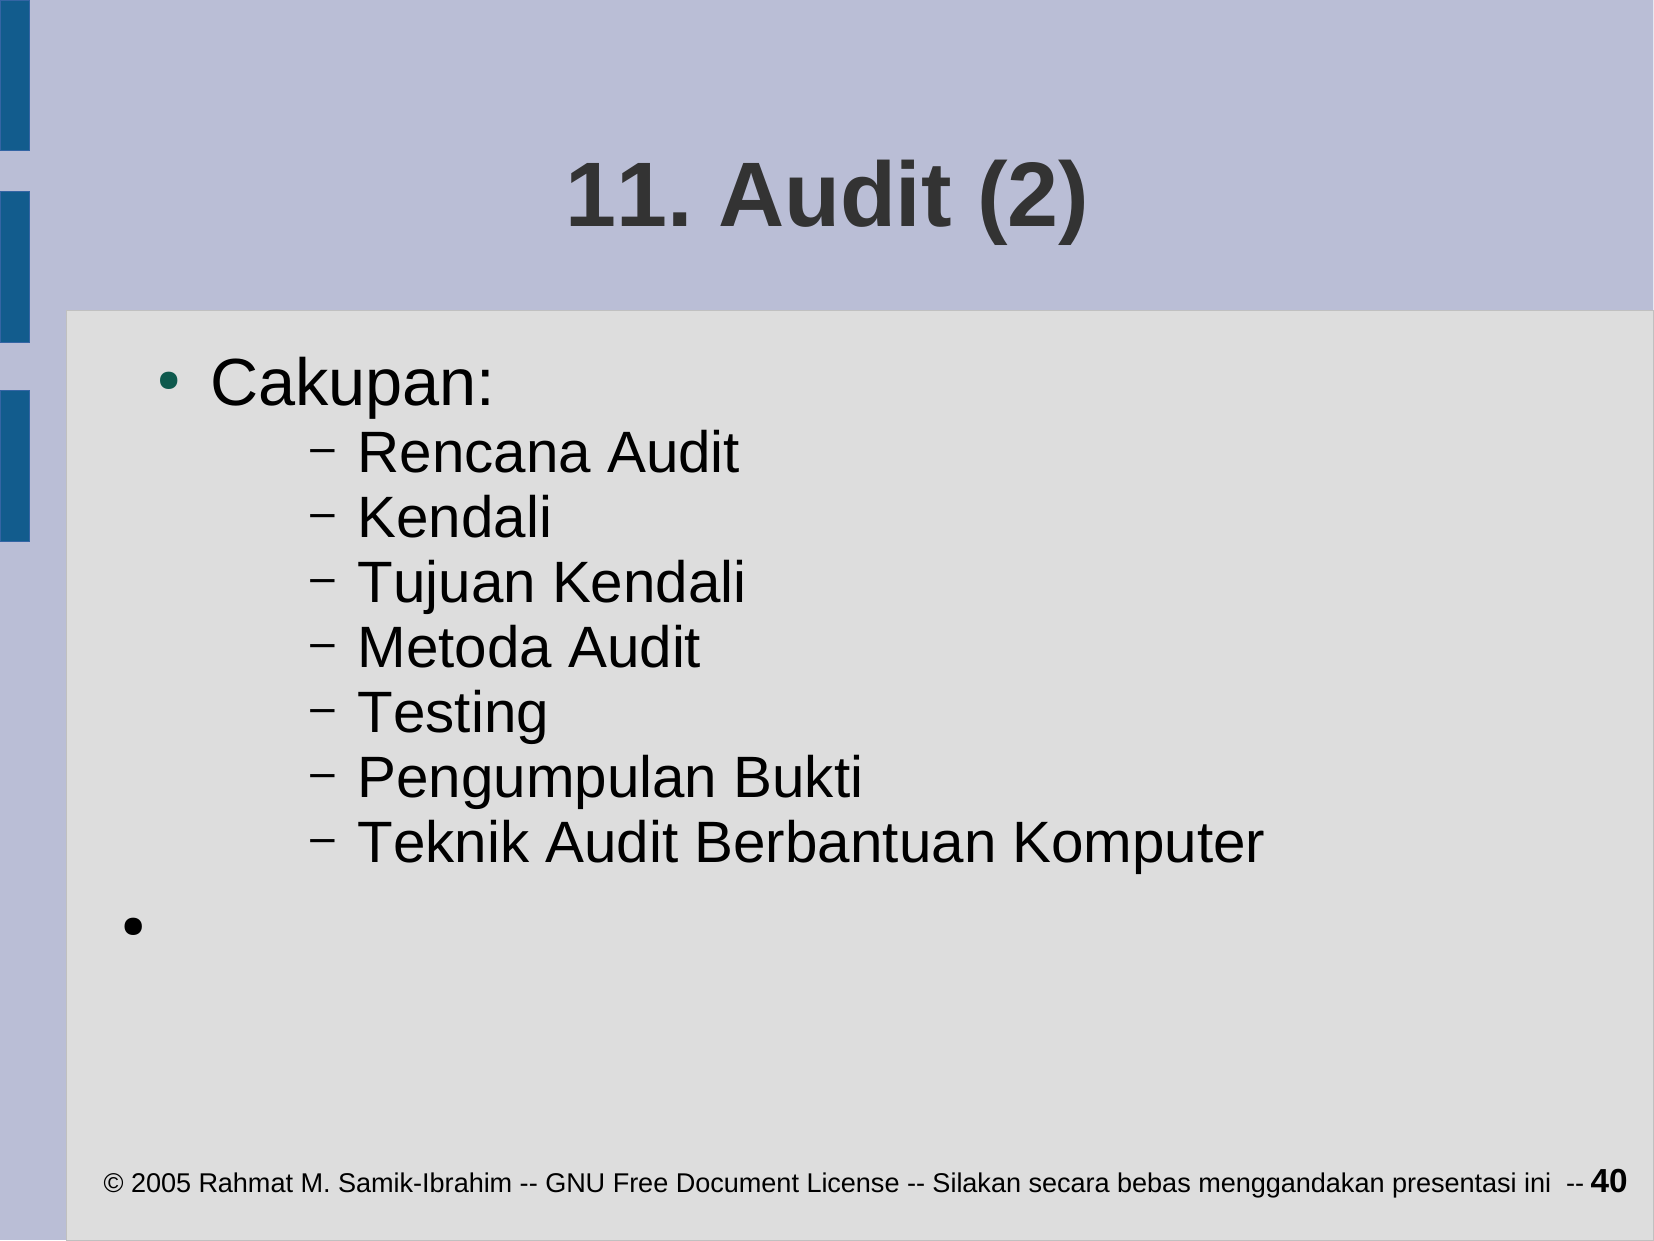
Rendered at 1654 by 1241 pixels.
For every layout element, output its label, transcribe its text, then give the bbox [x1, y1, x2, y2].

list Cakupan: Rencana Audit Kendali Tujuan Kendali Metoda Audit Testing Pengumpulan Bukti Teknik Audit Berbantuan Komputer [121, 344, 1534, 1127]
title 11. Audit (2) [121, 91, 1534, 299]
